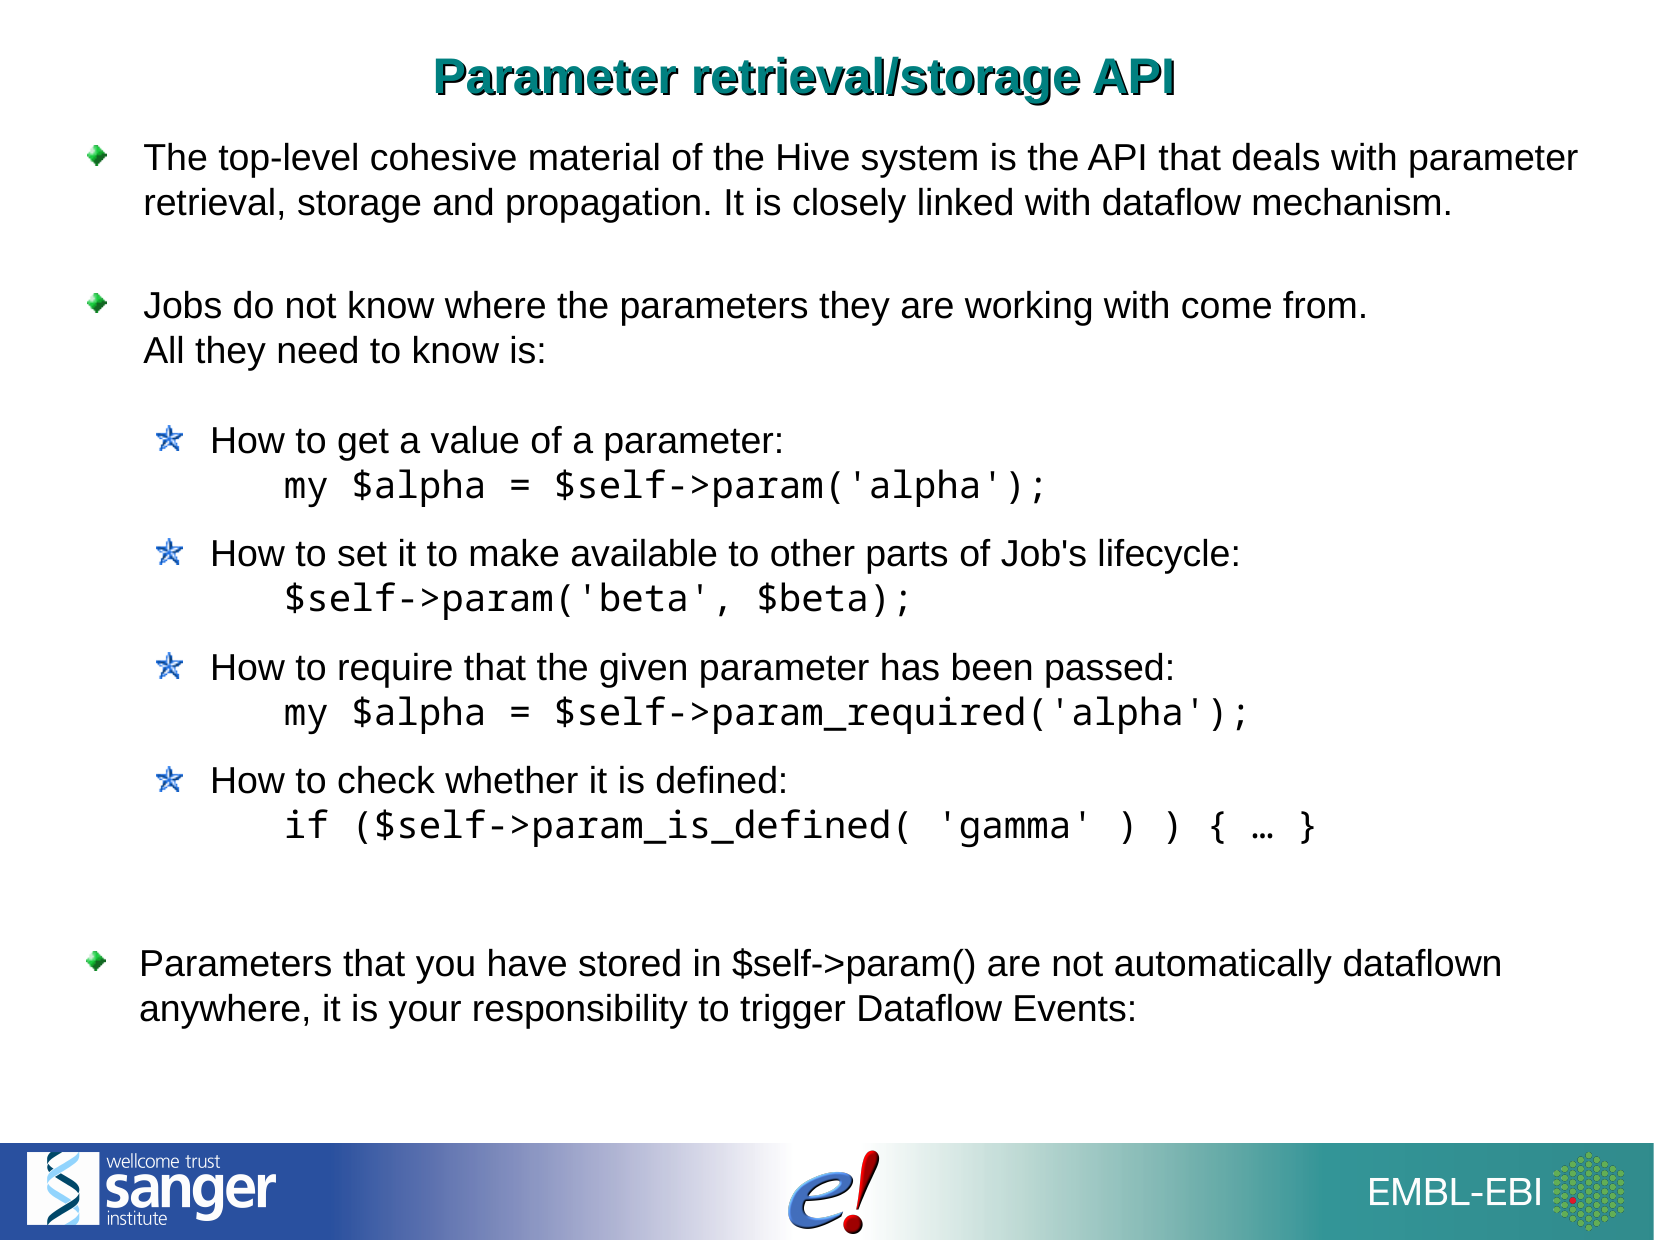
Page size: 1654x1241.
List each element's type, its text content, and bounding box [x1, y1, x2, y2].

picture [0, 1143, 1654, 1240]
title Parameter retrieval/storage API [236, 26, 1334, 118]
list The top-level cohesive material of the Hive system is the API that deals with parameter retrieval, storage and propagation. It is closely linked with dataflow mechanism. Jobs do not know where the parameters they are working with come from. All they need to know is: How to get a value of a parameter: my $alpha = $self->param('alpha'); How to set it to make available to other parts of Job's lifecycle: $self->param('beta', $beta); How to require that the given parameter has been passed: my $alpha = $self->param_required('alpha'); How to check whether it is defined: if ($self->param_is_defined( 'gamma' ) ) { … } Parameters that you have stored in $self->param() are not automatically dataflown anywhere, it is your responsibility to trigger Dataflow Events: [53, 118, 1607, 1123]
